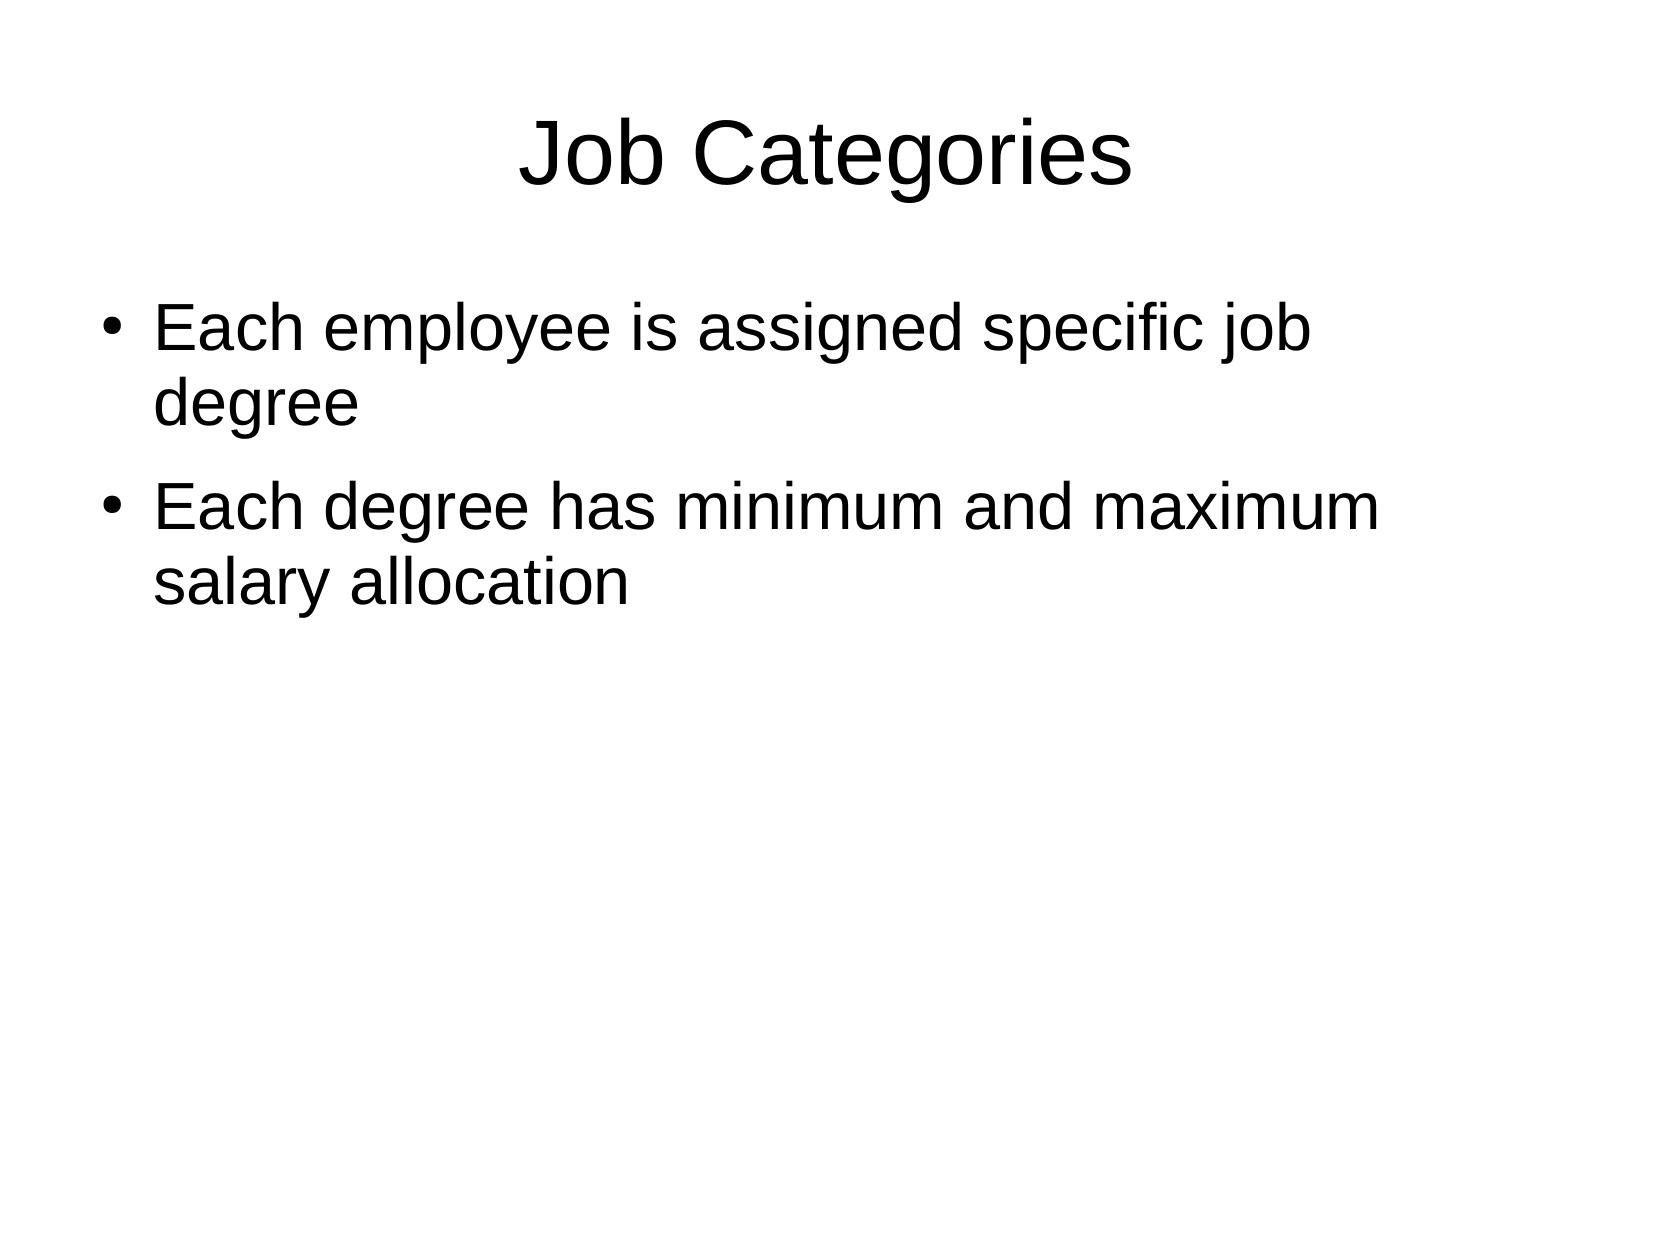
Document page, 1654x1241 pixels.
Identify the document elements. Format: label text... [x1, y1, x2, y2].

title Job Categories [82, 49, 1571, 257]
list Each employee is assigned specific job degree Each degree has minimum and maximum salary allocation [82, 290, 1538, 1010]
